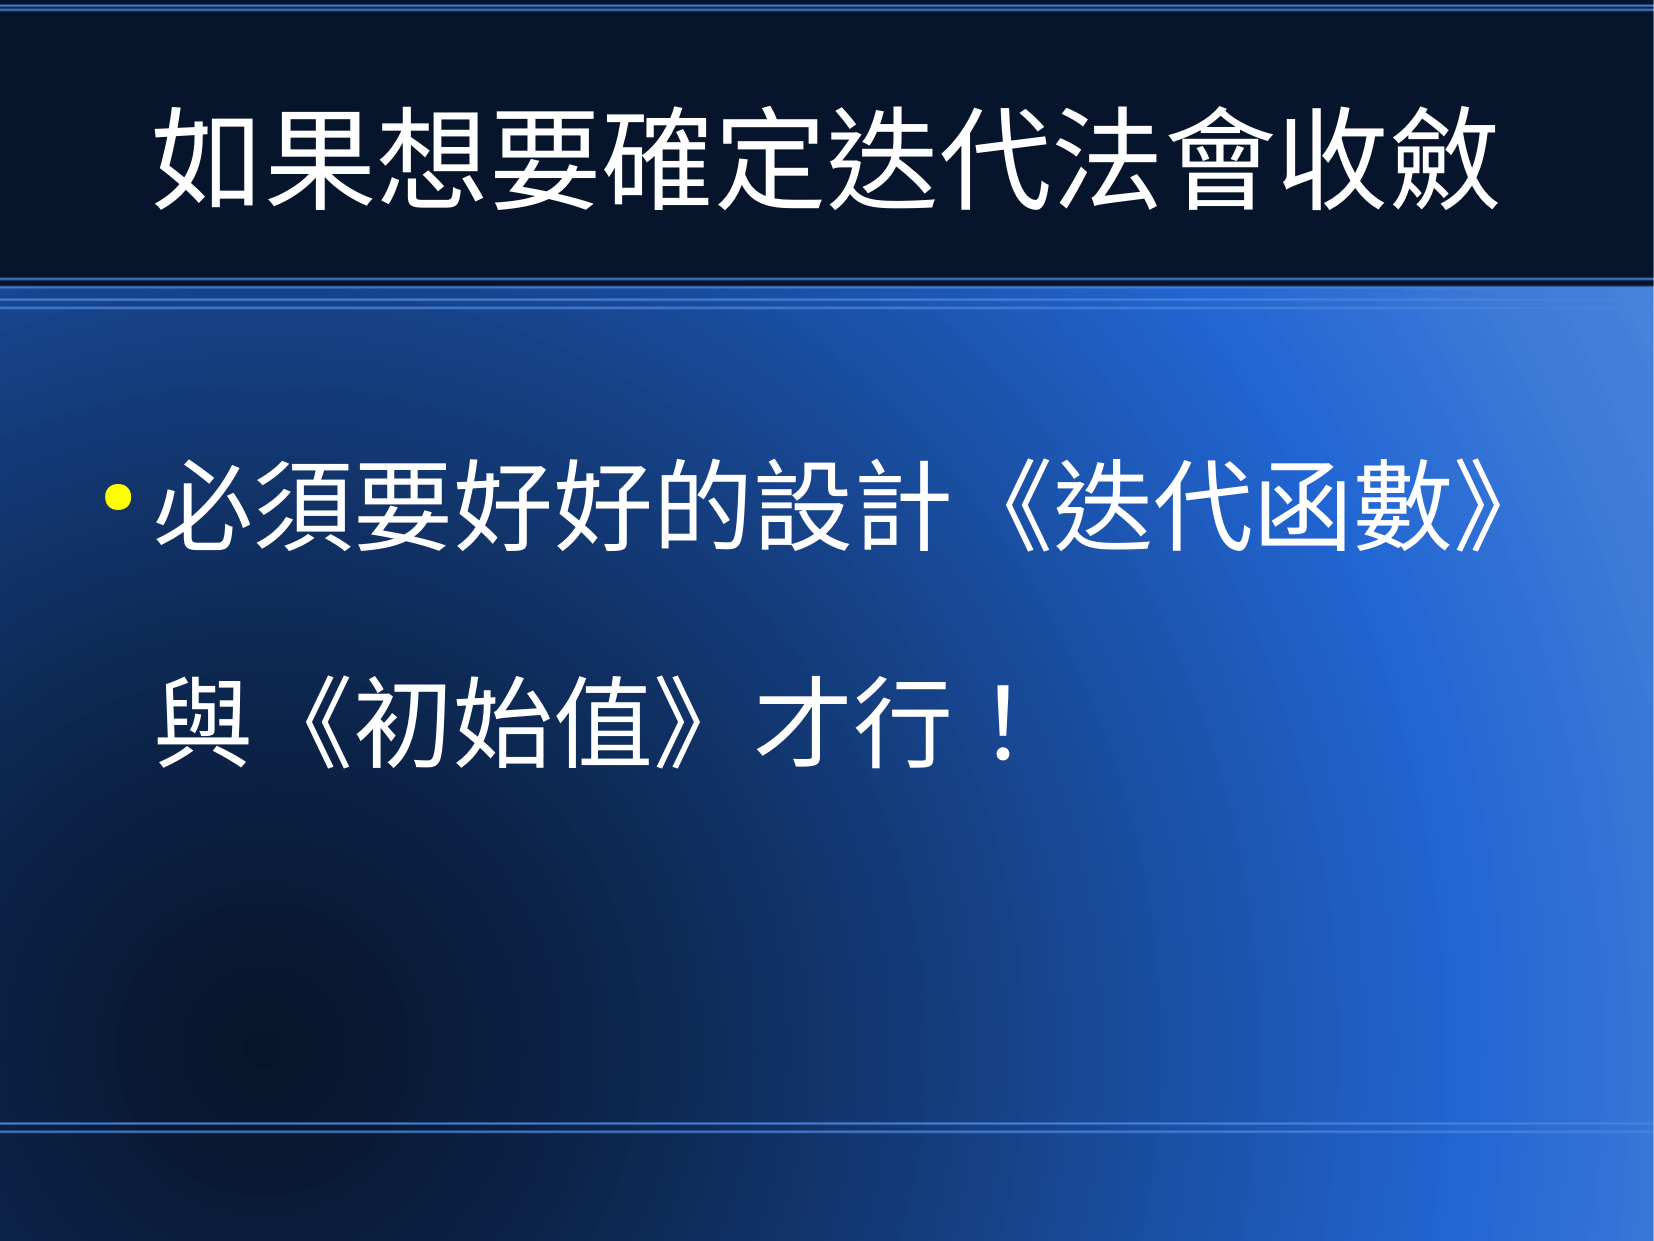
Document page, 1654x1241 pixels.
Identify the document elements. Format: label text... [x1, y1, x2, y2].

title 如果想要確定迭代法會收斂 [82, 49, 1571, 257]
picture [0, 0, 1654, 1241]
list 必須要好好的設計《迭代函數》與《初始值》才行！ [82, 355, 1571, 1241]
